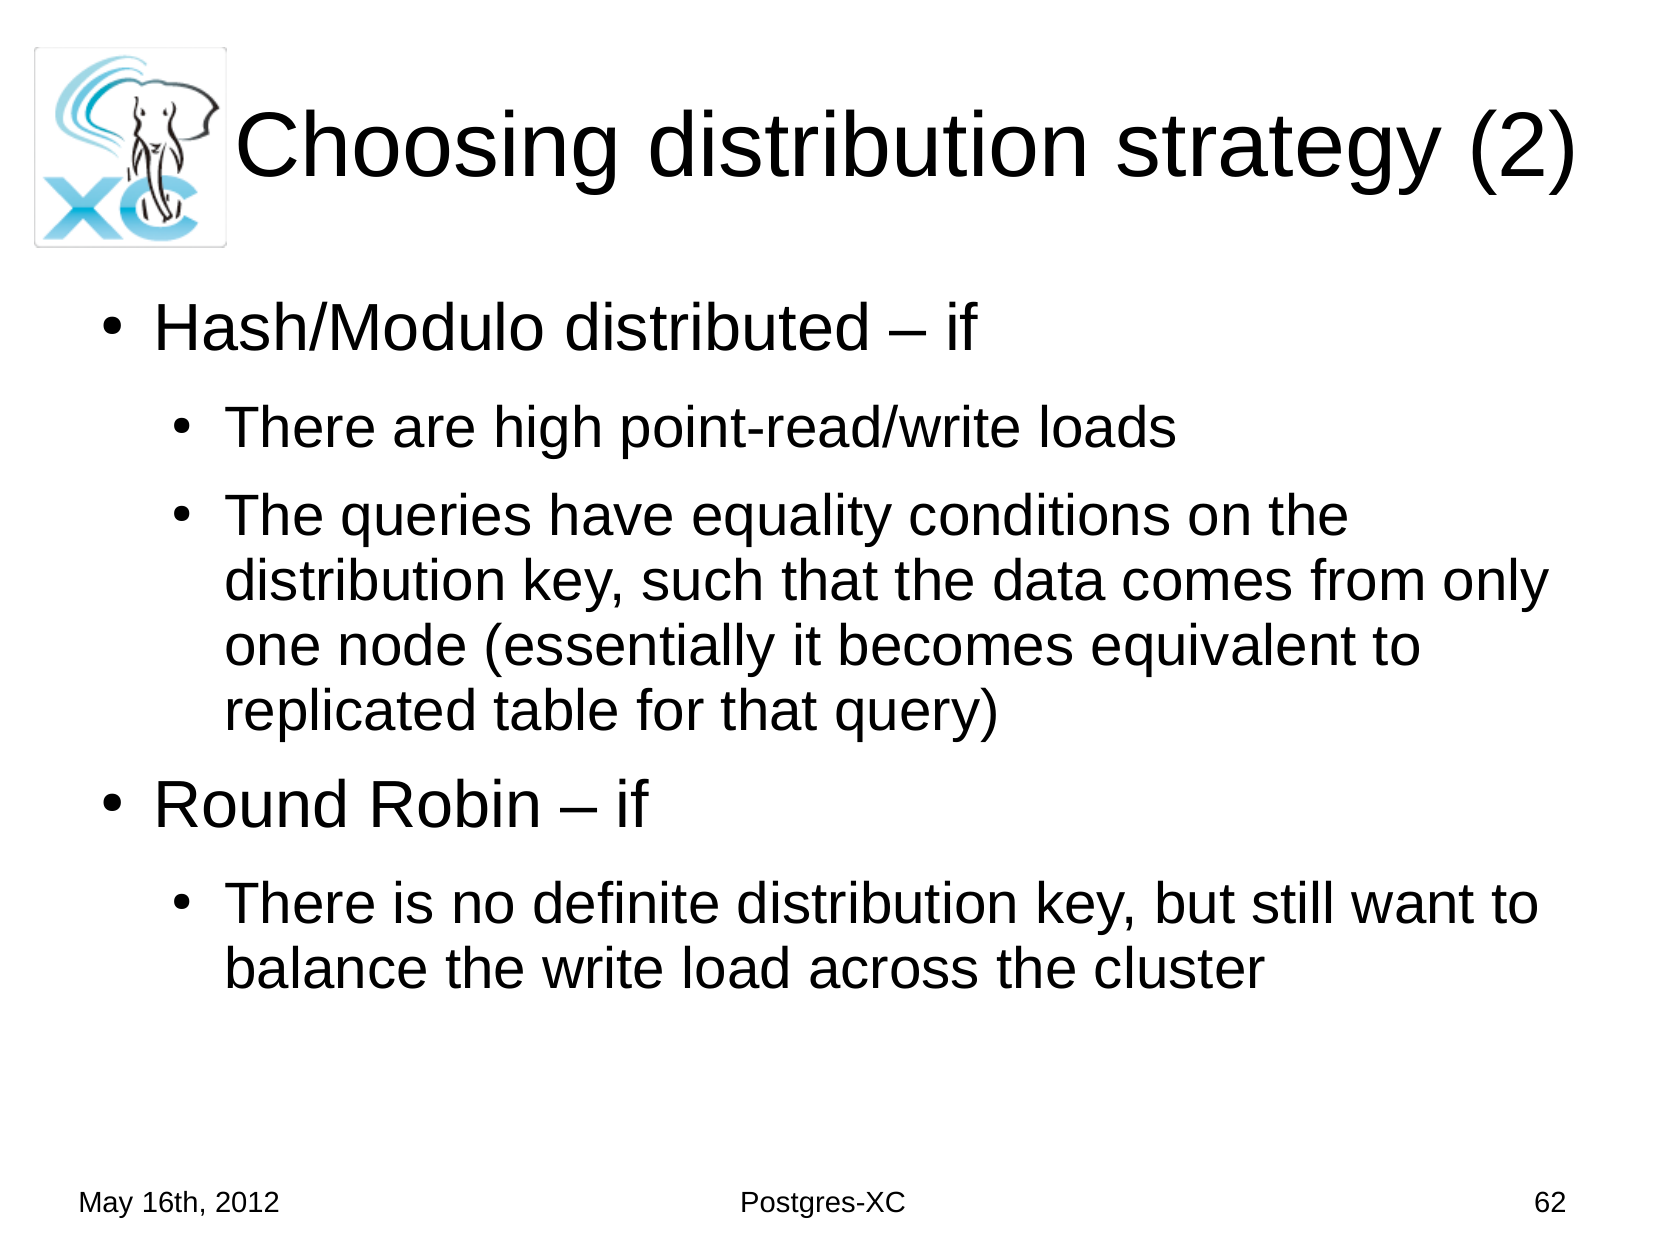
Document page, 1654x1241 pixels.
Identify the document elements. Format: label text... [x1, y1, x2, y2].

list Hash/Modulo distributed – if There are high point-read/write loads The queries have equality conditions on the distribution key, such that the data comes from only one node (essentially it becomes equivalent to replicated table for that query) Round Robin – if There is no definite distribution key, but still want to balance the write load across the cluster [82, 290, 1571, 1094]
picture [34, 47, 227, 248]
title Choosing distribution strategy (2) [234, 48, 1599, 241]
